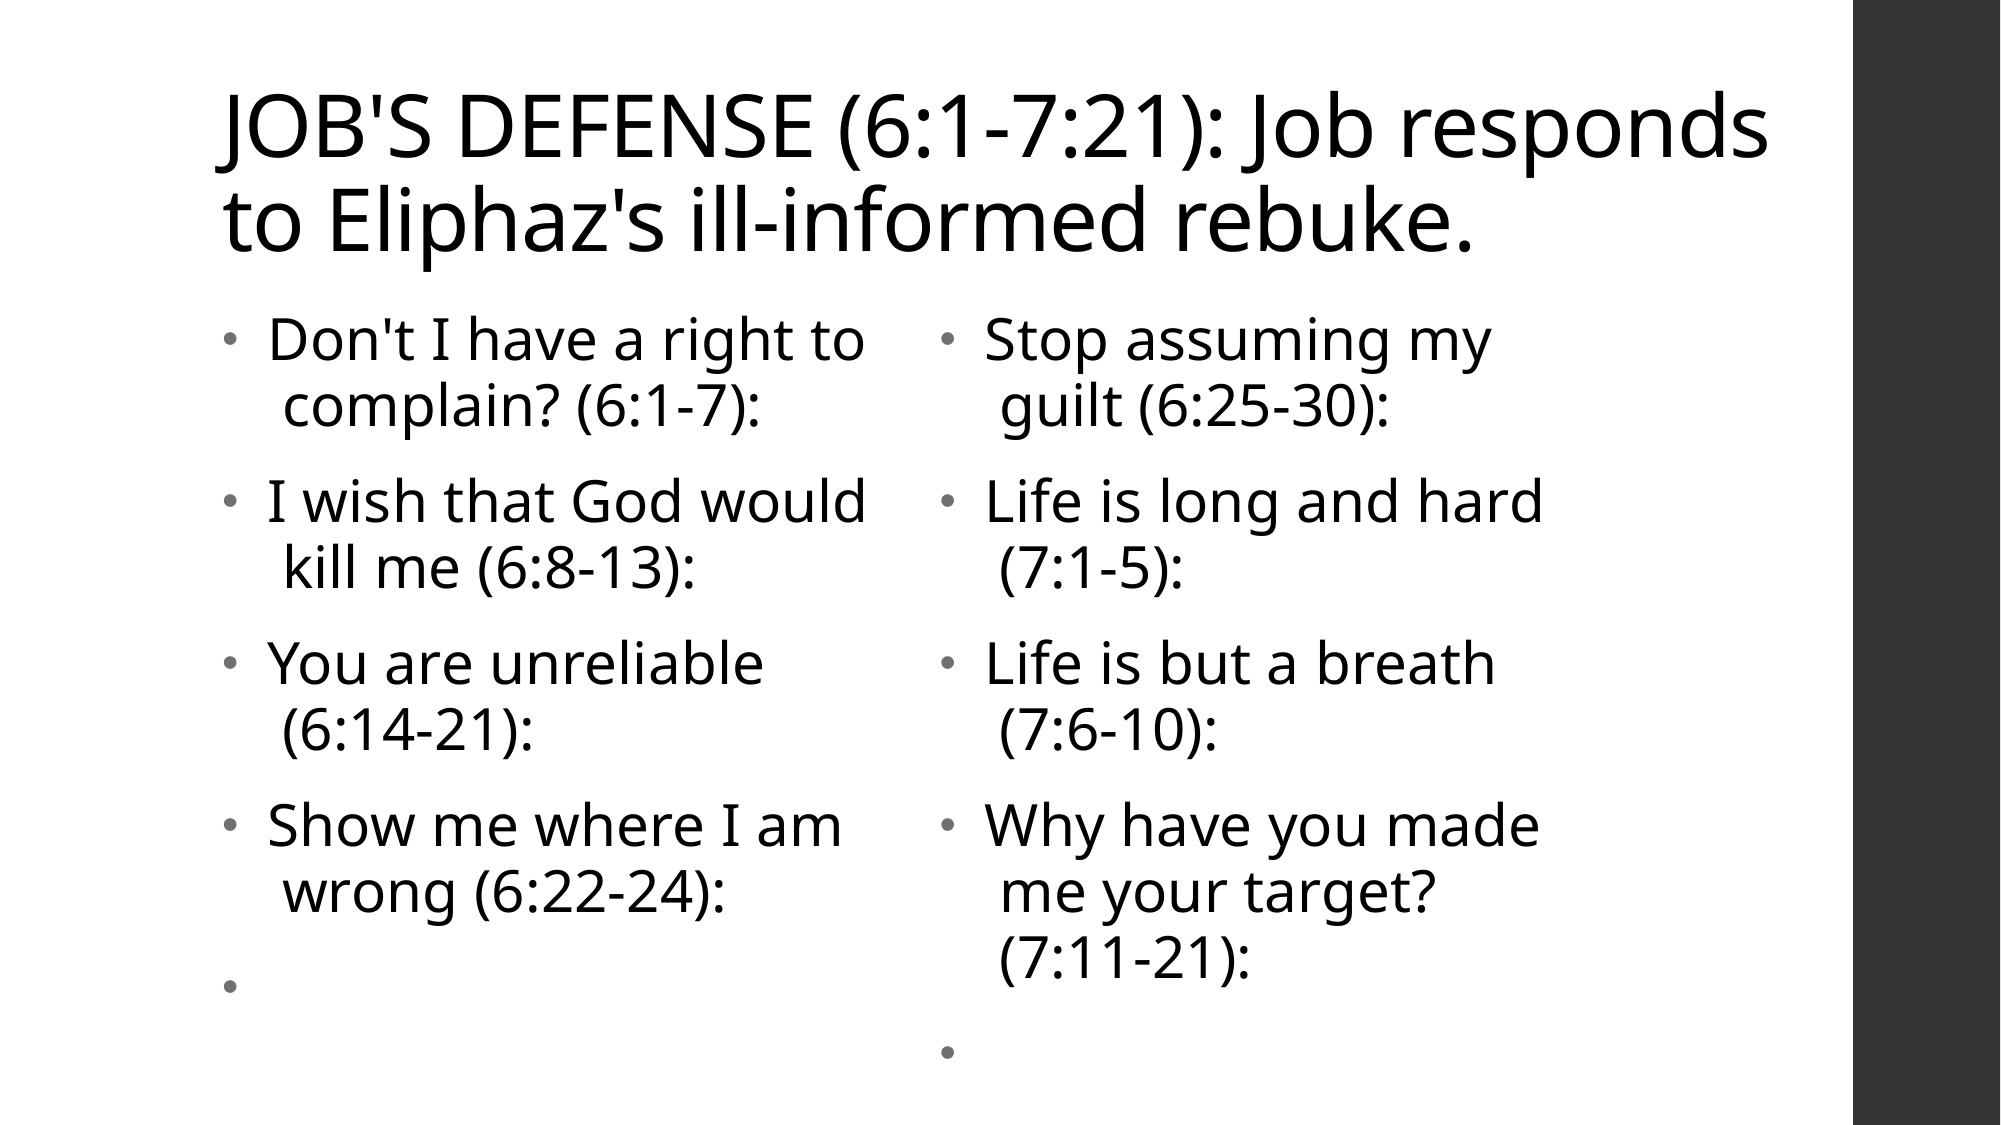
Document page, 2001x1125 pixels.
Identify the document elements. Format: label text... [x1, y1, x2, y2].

list Stop assuming my guilt (6:25-30): Life is long and hard (7:1-5): Life is but a breath (7:6-10): Why have you made me your target? (7:11-21): [924, 299, 1617, 1014]
title JOB'S DEFENSE (6:1-7:21): Job responds to Eliphaz's ill-informed rebuke. [206, 60, 1797, 278]
list Don't I have a right to complain? (6:1-7): I wish that God would kill me (6:8-13): You are unreliable (6:14-21): Show me where I am wrong (6:22-24): [207, 299, 900, 1014]
